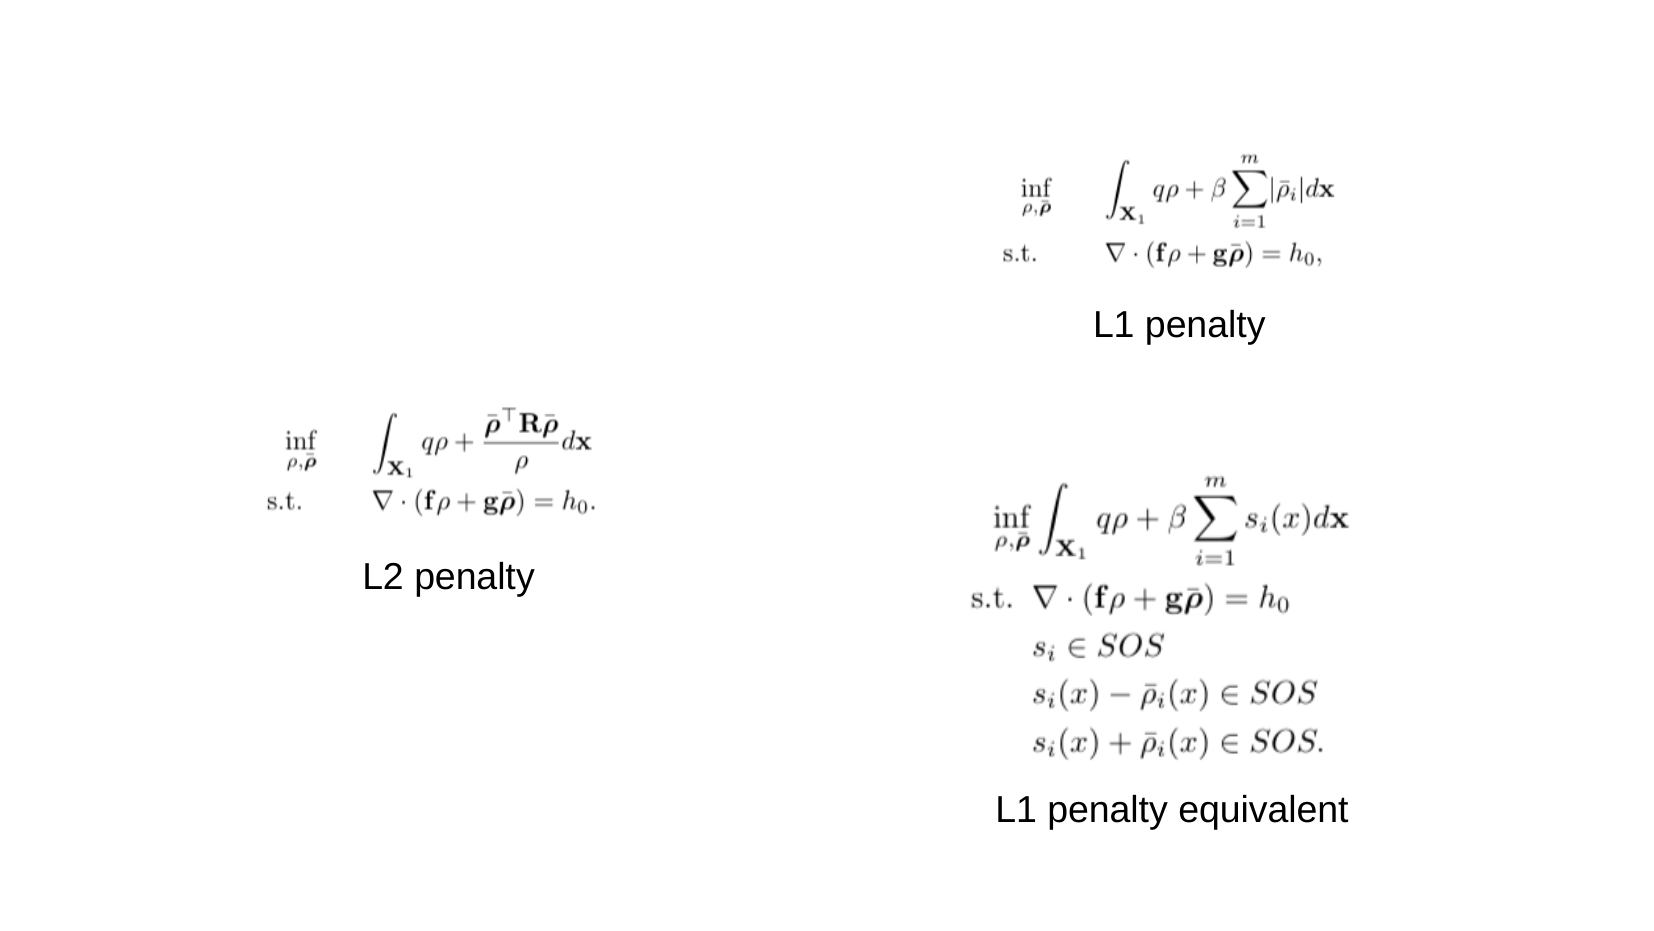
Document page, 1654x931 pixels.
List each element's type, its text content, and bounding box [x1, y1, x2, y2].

text_box L1 penalty equivalent [961, 781, 1382, 881]
picture [201, 389, 676, 534]
picture [871, 464, 1426, 794]
text_box L1 penalty [1051, 296, 1307, 354]
picture [945, 134, 1412, 294]
text_box L2 penalty [321, 548, 577, 605]
